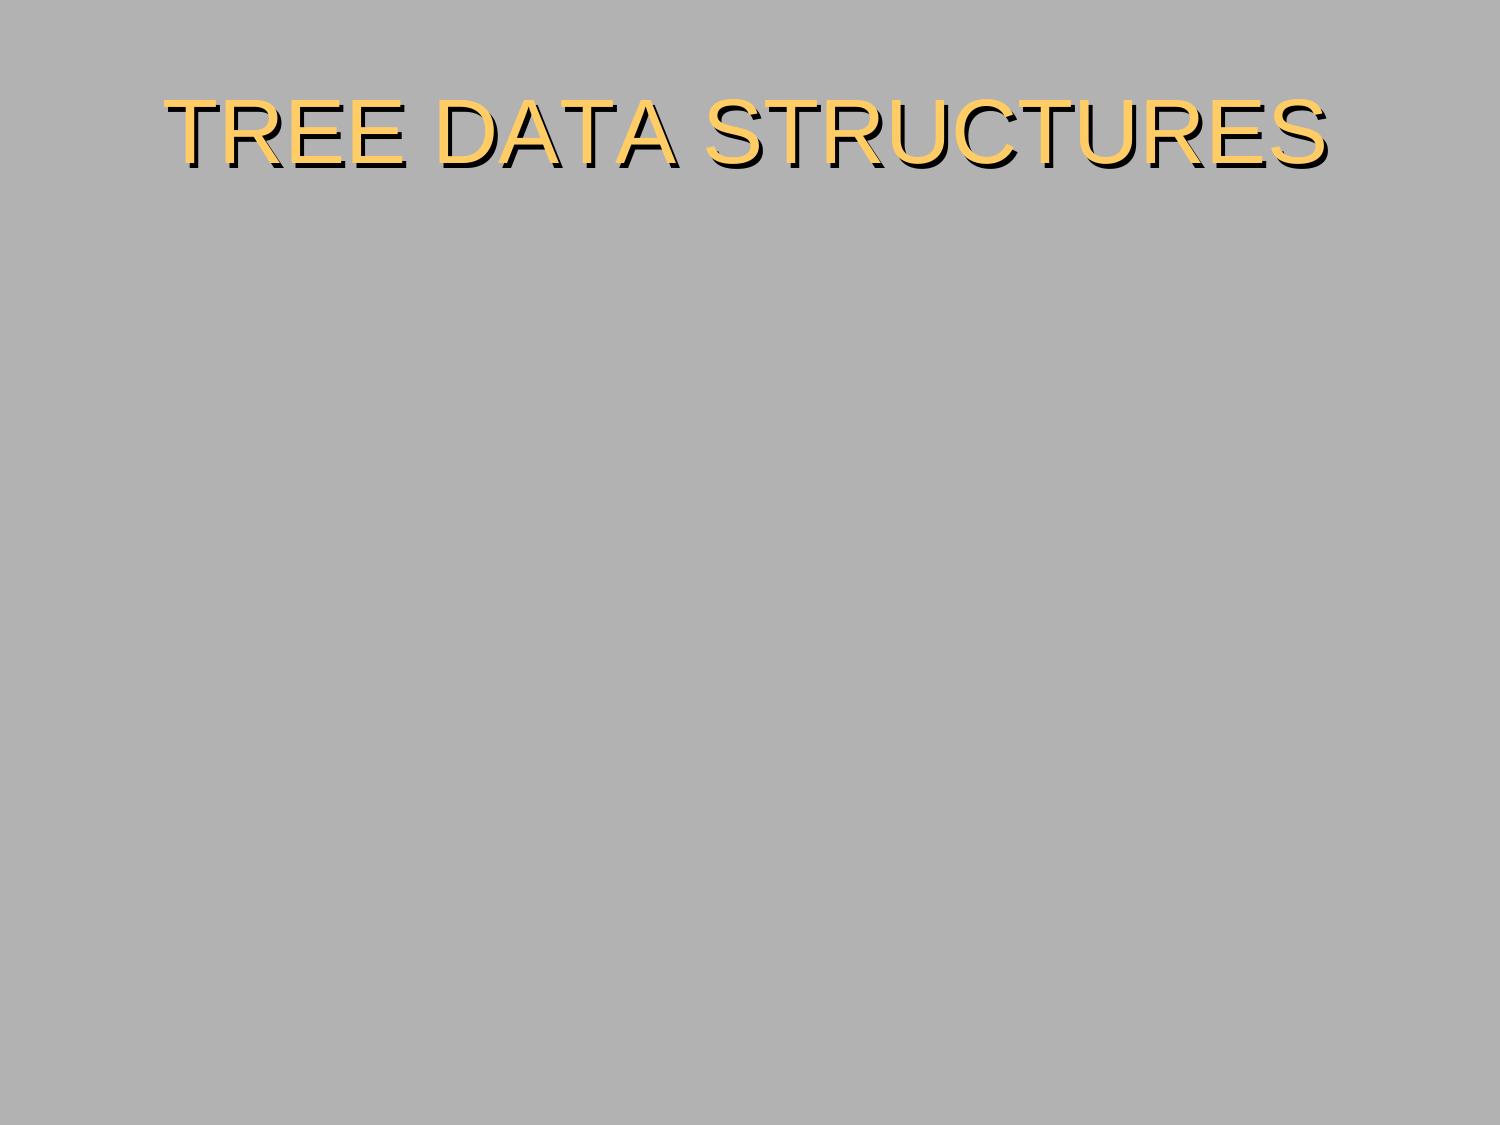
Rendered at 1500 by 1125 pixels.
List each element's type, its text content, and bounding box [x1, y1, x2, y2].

title TREE DATA STRUCTURES [17, 37, 1476, 228]
